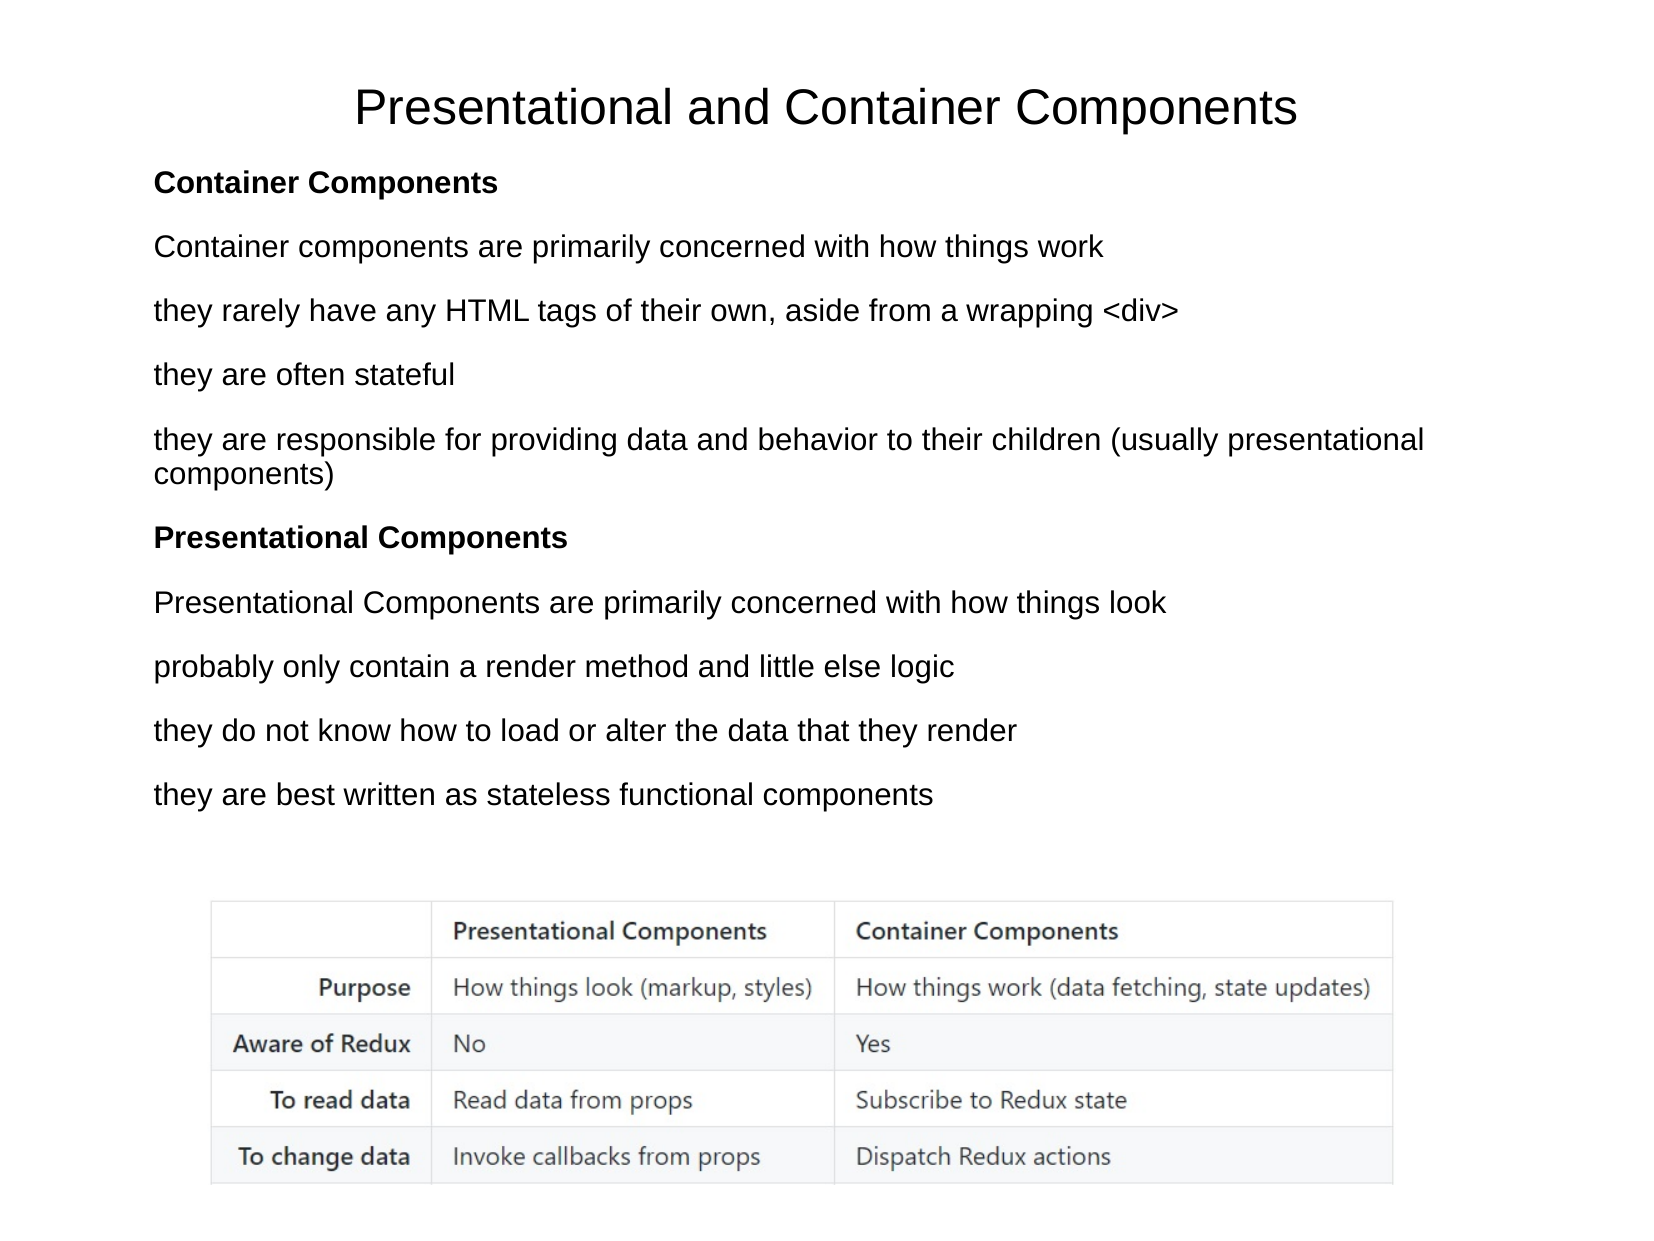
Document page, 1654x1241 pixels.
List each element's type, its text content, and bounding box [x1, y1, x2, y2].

list Container Components Container components are primarily concerned with how things work they rarely have any HTML tags of their own, aside from a wrapping <div> they are often stateful they are responsible for providing data and behavior to their children (usually presentational components) Presentational Components Presentational Components are primarily concerned with how things look probably only contain a render method and little else logic they do not know how to load or alter the data that they render they are best written as stateless functional components [82, 165, 1571, 871]
title Presentational and Container Components [82, 49, 1571, 165]
picture [207, 897, 1396, 1186]
